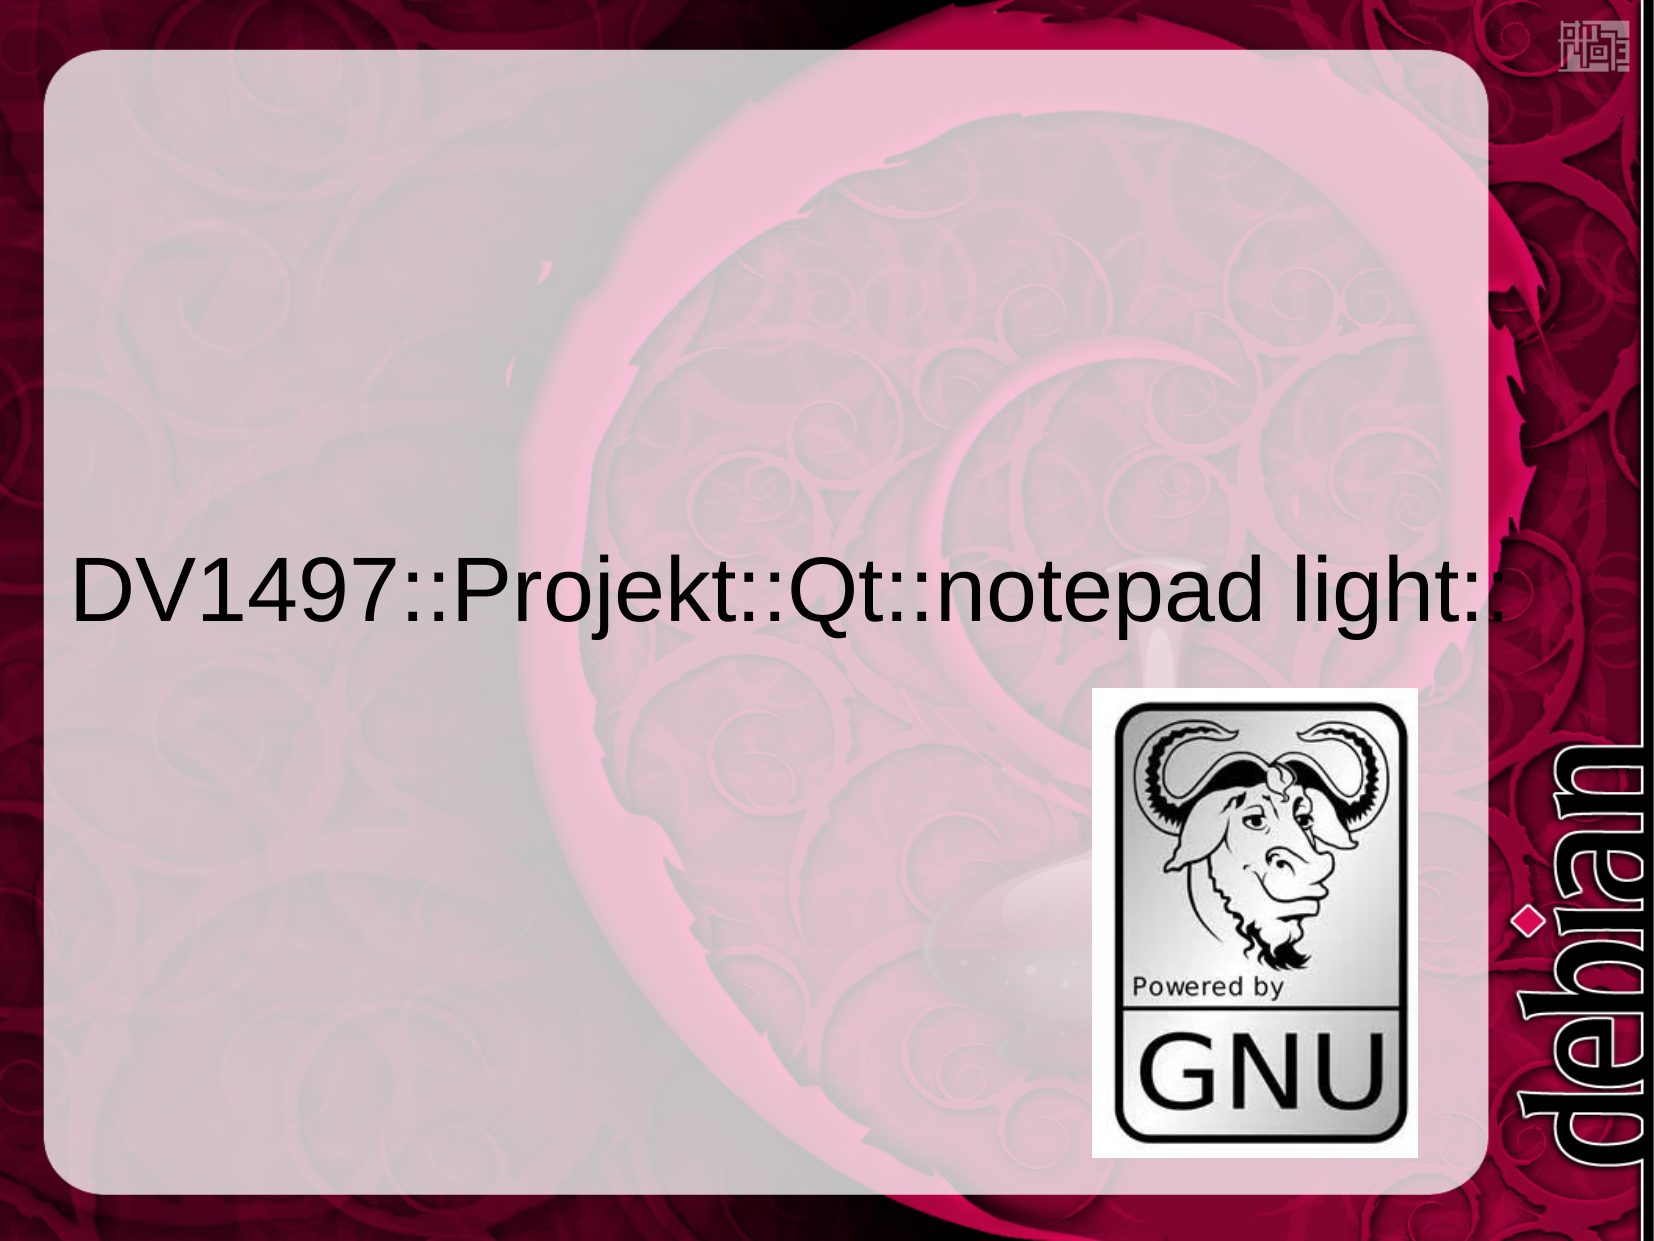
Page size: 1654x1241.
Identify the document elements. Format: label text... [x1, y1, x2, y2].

picture [0, 0, 1654, 1241]
title DV1497::Projekt::Qt::notepad light:: [47, 537, 1536, 745]
